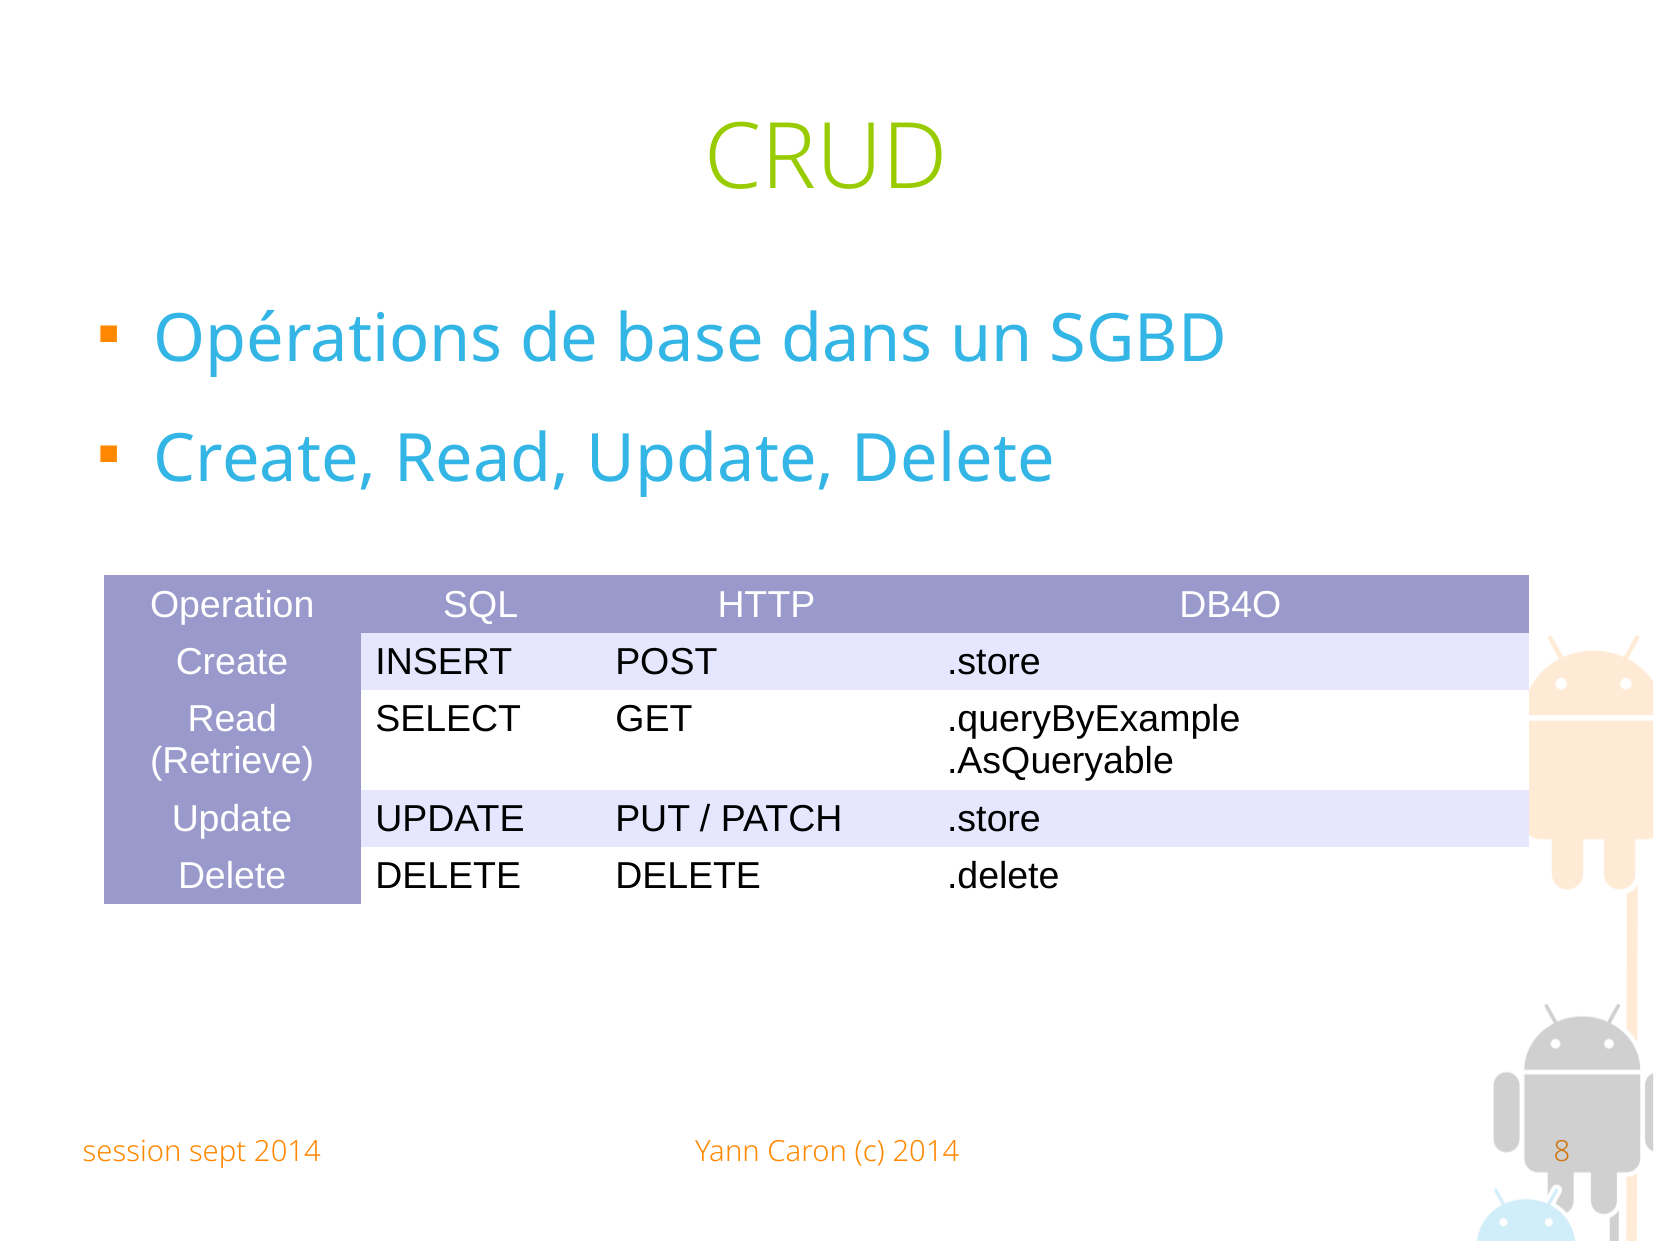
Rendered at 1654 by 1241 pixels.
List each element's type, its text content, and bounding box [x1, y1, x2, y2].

table_header SQL [361, 575, 601, 633]
table_cell .store [932, 633, 1529, 690]
list Opérations de base dans un SGBD Create, Read, Update, Delete [82, 290, 1571, 571]
table_cell UPDATE [361, 790, 601, 847]
table_cell SELECT [361, 690, 601, 790]
table_cell POST [601, 633, 932, 690]
table_cell Delete [104, 847, 361, 904]
table_header Operation [104, 575, 361, 633]
title CRUD [82, 49, 1571, 257]
table_header HTTP [601, 575, 932, 633]
picture [240, 423, 1654, 1241]
table_cell Update [104, 790, 361, 847]
table_cell .delete [932, 847, 1529, 904]
table_cell PUT / PATCH [601, 790, 932, 847]
table_cell .store [932, 790, 1529, 847]
table_cell .queryByExample .AsQueryable [932, 690, 1529, 790]
table_cell DELETE [361, 847, 601, 904]
table_cell Read (Retrieve) [104, 690, 361, 790]
table_cell GET [601, 690, 932, 790]
table_cell INSERT [361, 633, 601, 690]
table_cell DELETE [601, 847, 932, 904]
table_cell Create [104, 633, 361, 690]
table_header DB4O [932, 575, 1529, 633]
